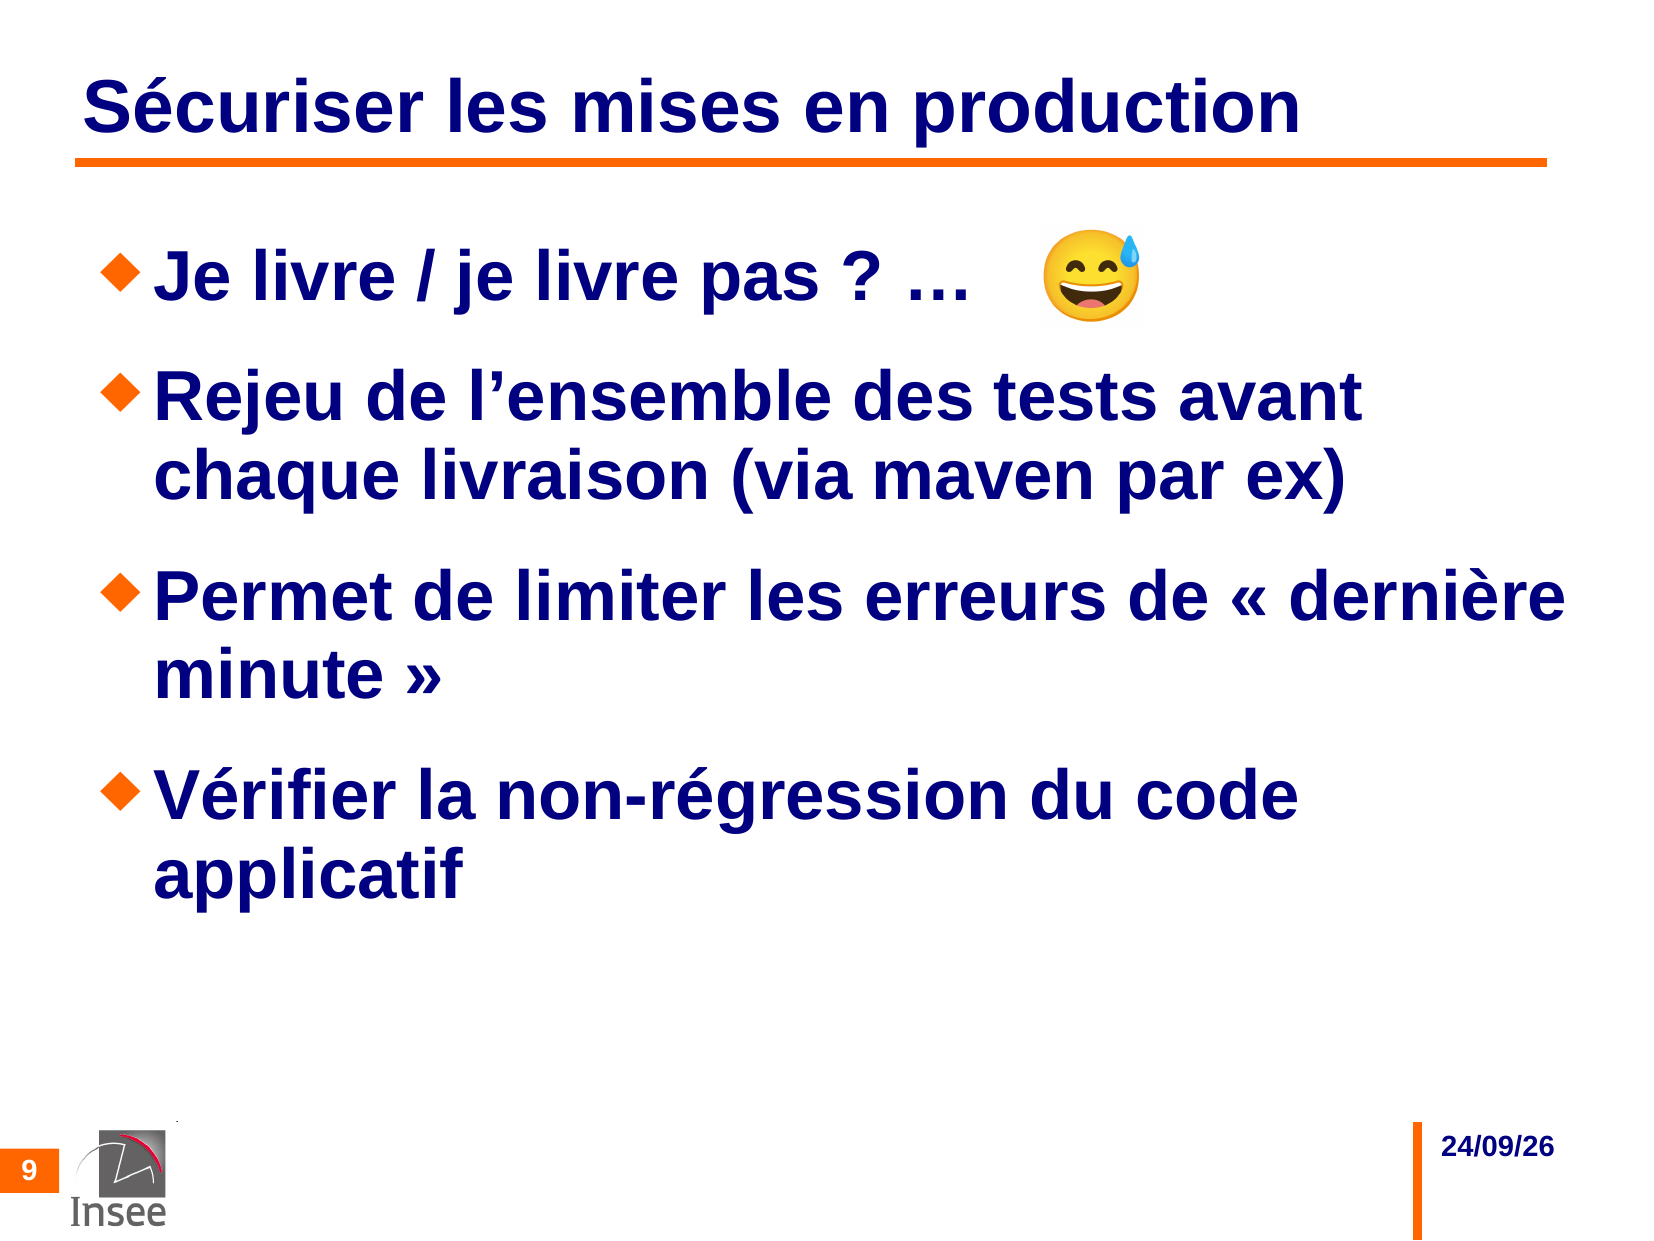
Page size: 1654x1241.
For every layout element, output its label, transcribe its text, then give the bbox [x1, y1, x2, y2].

list Je livre / je livre pas ? … Rejeu de l’ensemble des tests avant chaque livraison (via maven par ex) Permet de limiter les erreurs de « dernière minute » Vérifier la non-régression du code applicatif [82, 236, 1571, 1010]
title Sécuriser les mises en production [82, 49, 1619, 163]
picture [1039, 224, 1144, 329]
picture [62, 1121, 178, 1241]
